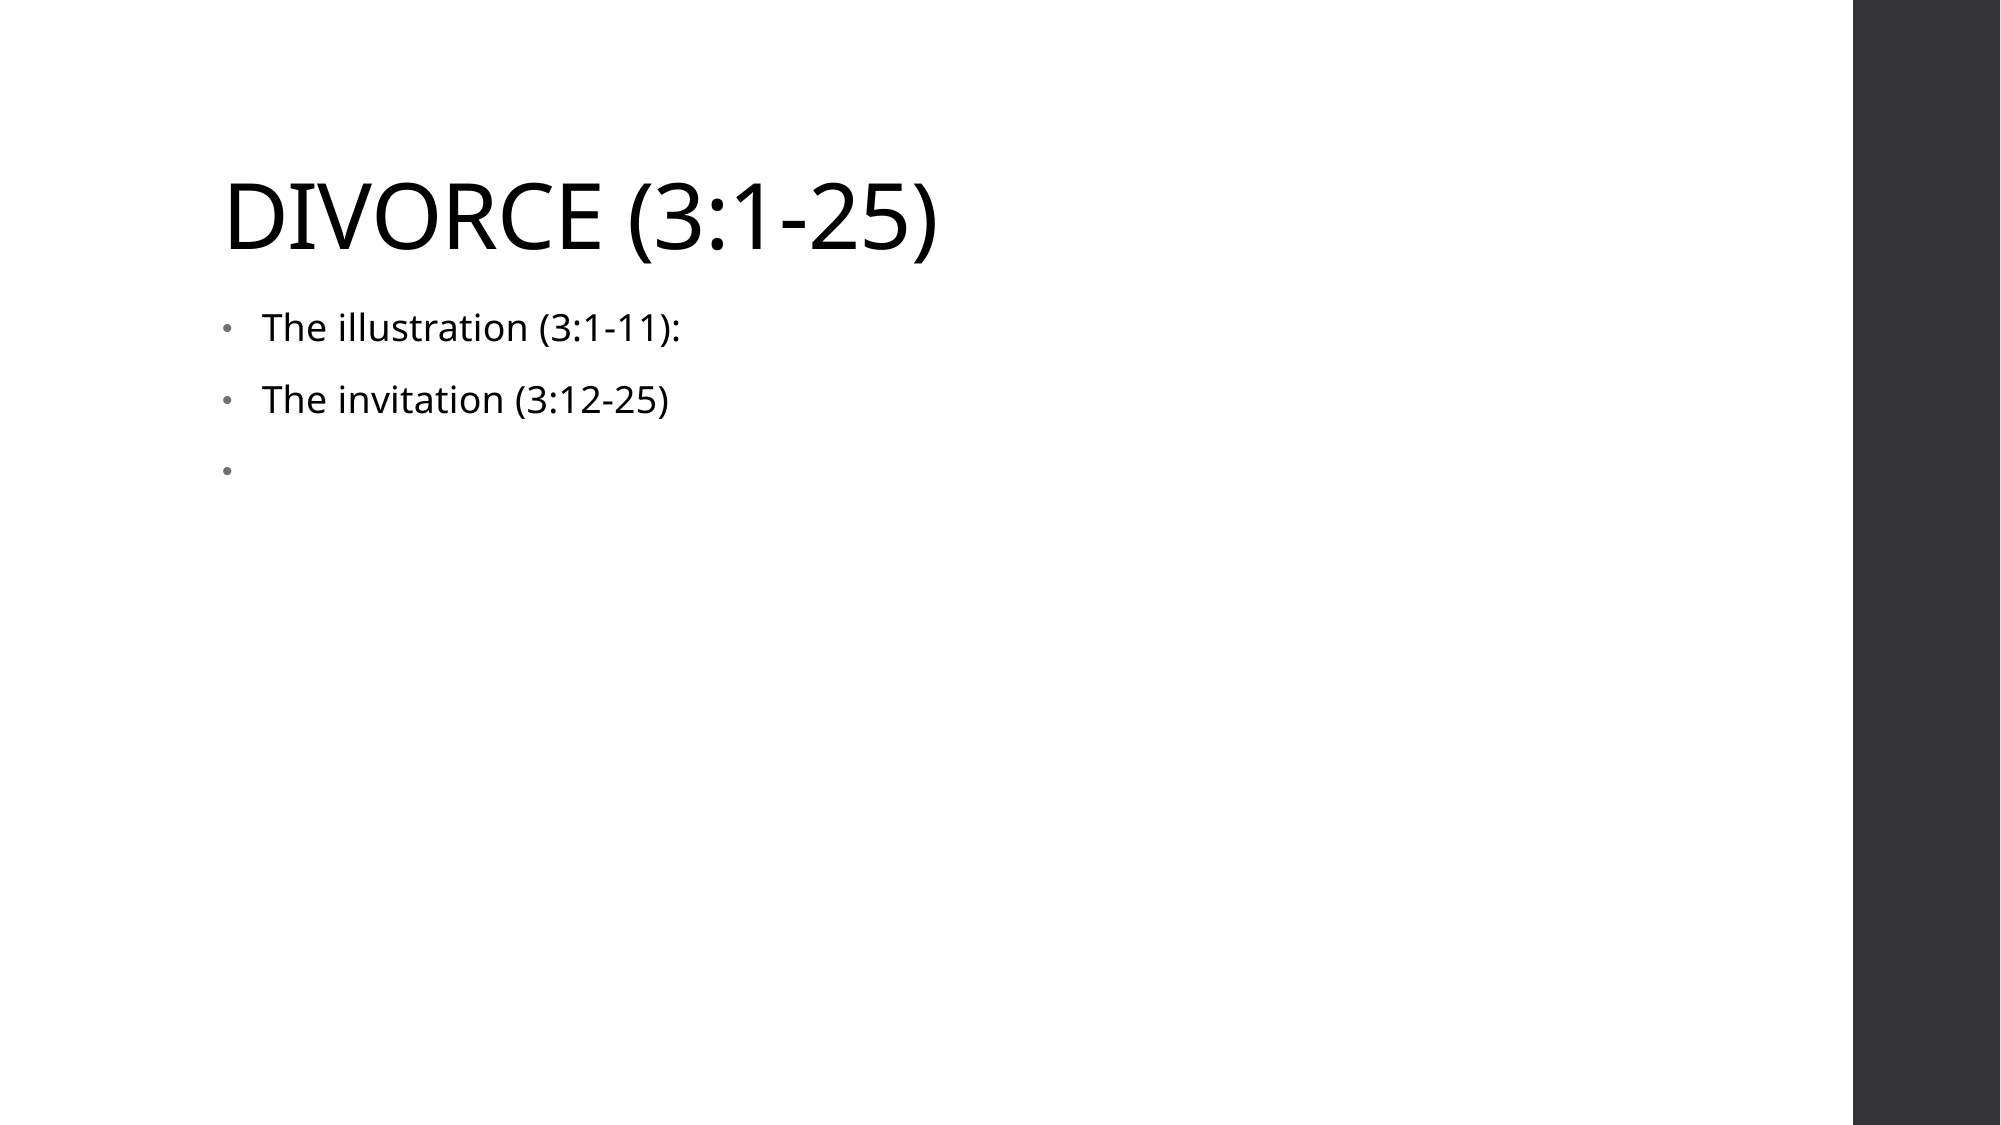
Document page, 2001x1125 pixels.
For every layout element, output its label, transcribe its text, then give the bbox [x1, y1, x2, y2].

list The illustration (3:1-11): The invitation (3:12-25) [206, 299, 1617, 1014]
title DIVORCE (3:1-25) [206, 60, 1797, 278]
